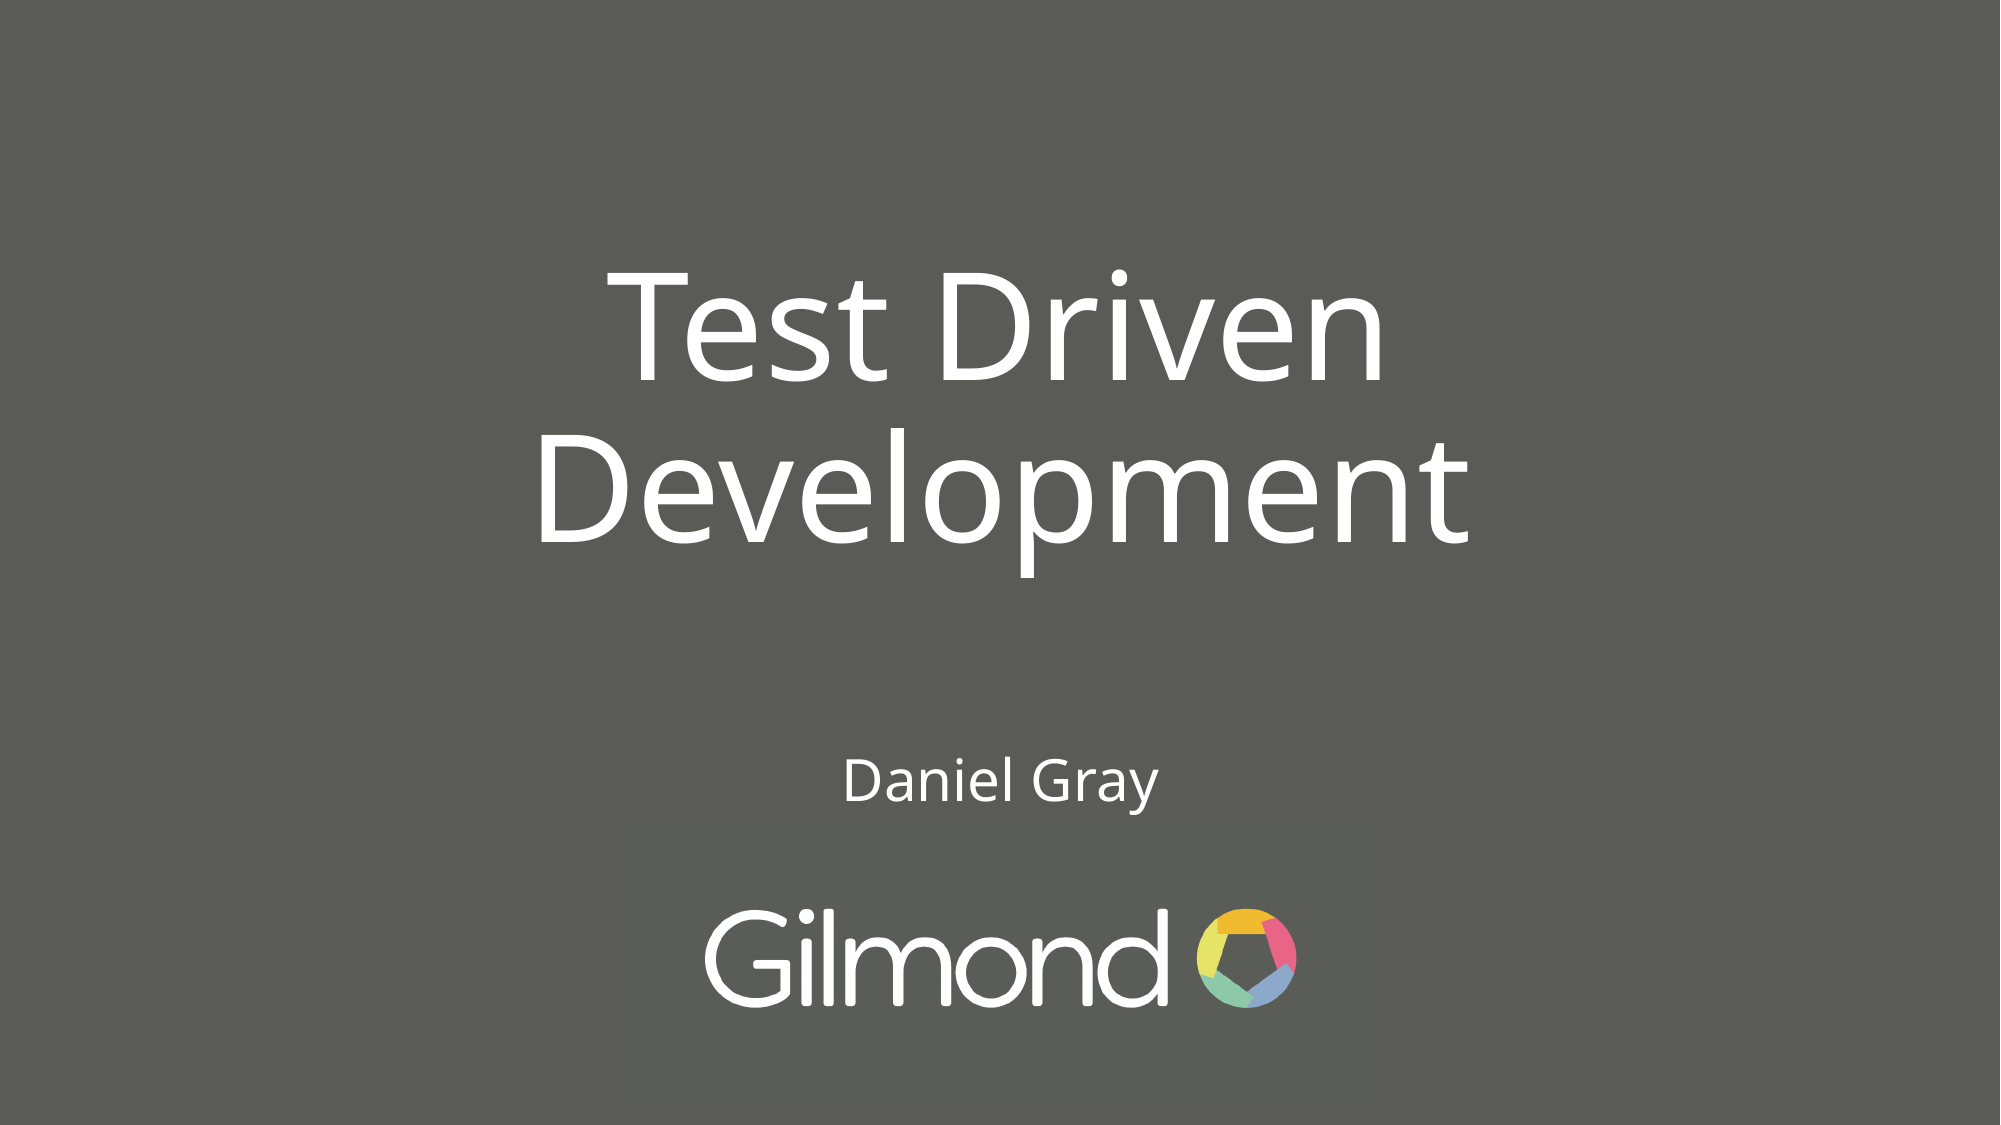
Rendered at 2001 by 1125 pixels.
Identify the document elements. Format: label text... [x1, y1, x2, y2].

subtitle Test Driven Development [249, 211, 1750, 581]
subtitle Daniel Gray [249, 581, 1750, 985]
picture [620, 824, 1380, 1108]
